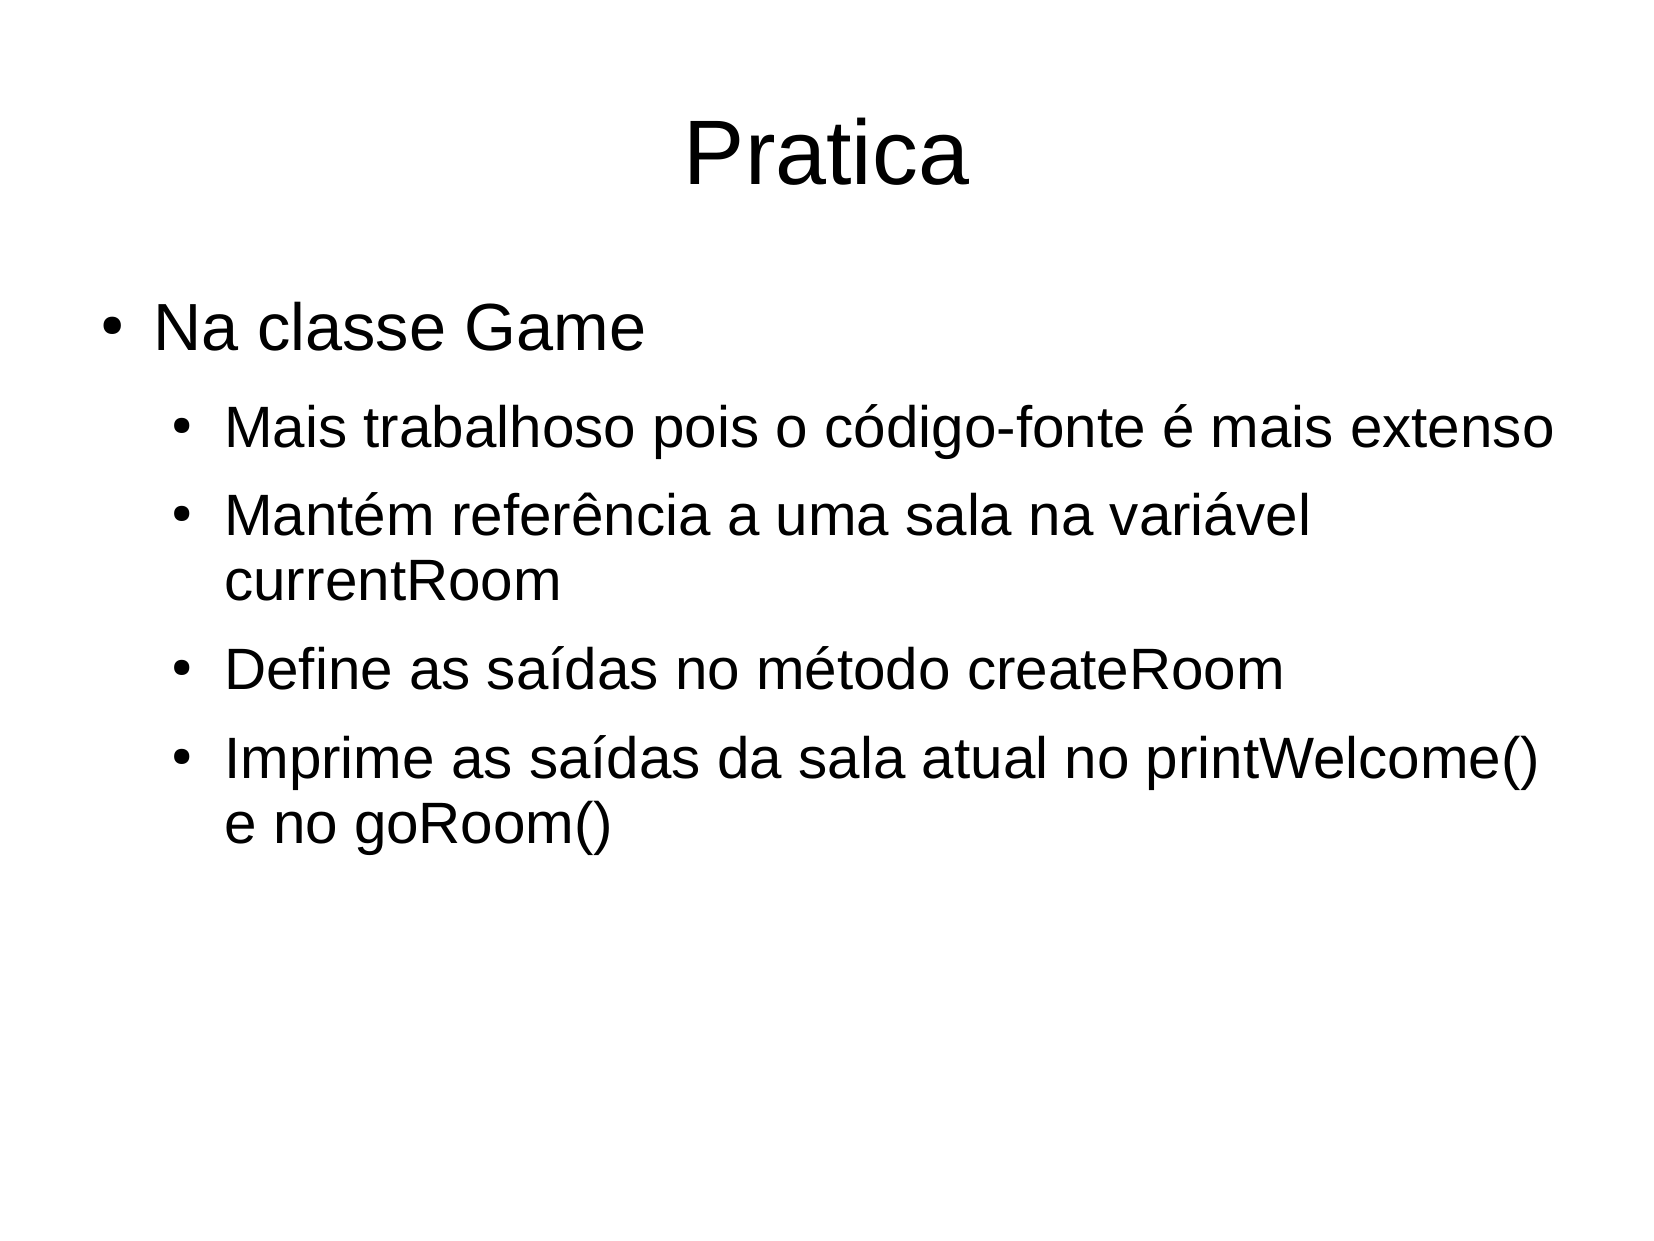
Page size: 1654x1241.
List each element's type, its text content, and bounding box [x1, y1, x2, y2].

title Pratica [82, 49, 1571, 257]
list Na classe Game Mais trabalhoso pois o código-fonte é mais extenso Mantém referência a uma sala na variável currentRoom Define as saídas no método createRoom Imprime as saídas da sala atual no printWelcome() e no goRoom() [82, 290, 1571, 1109]
